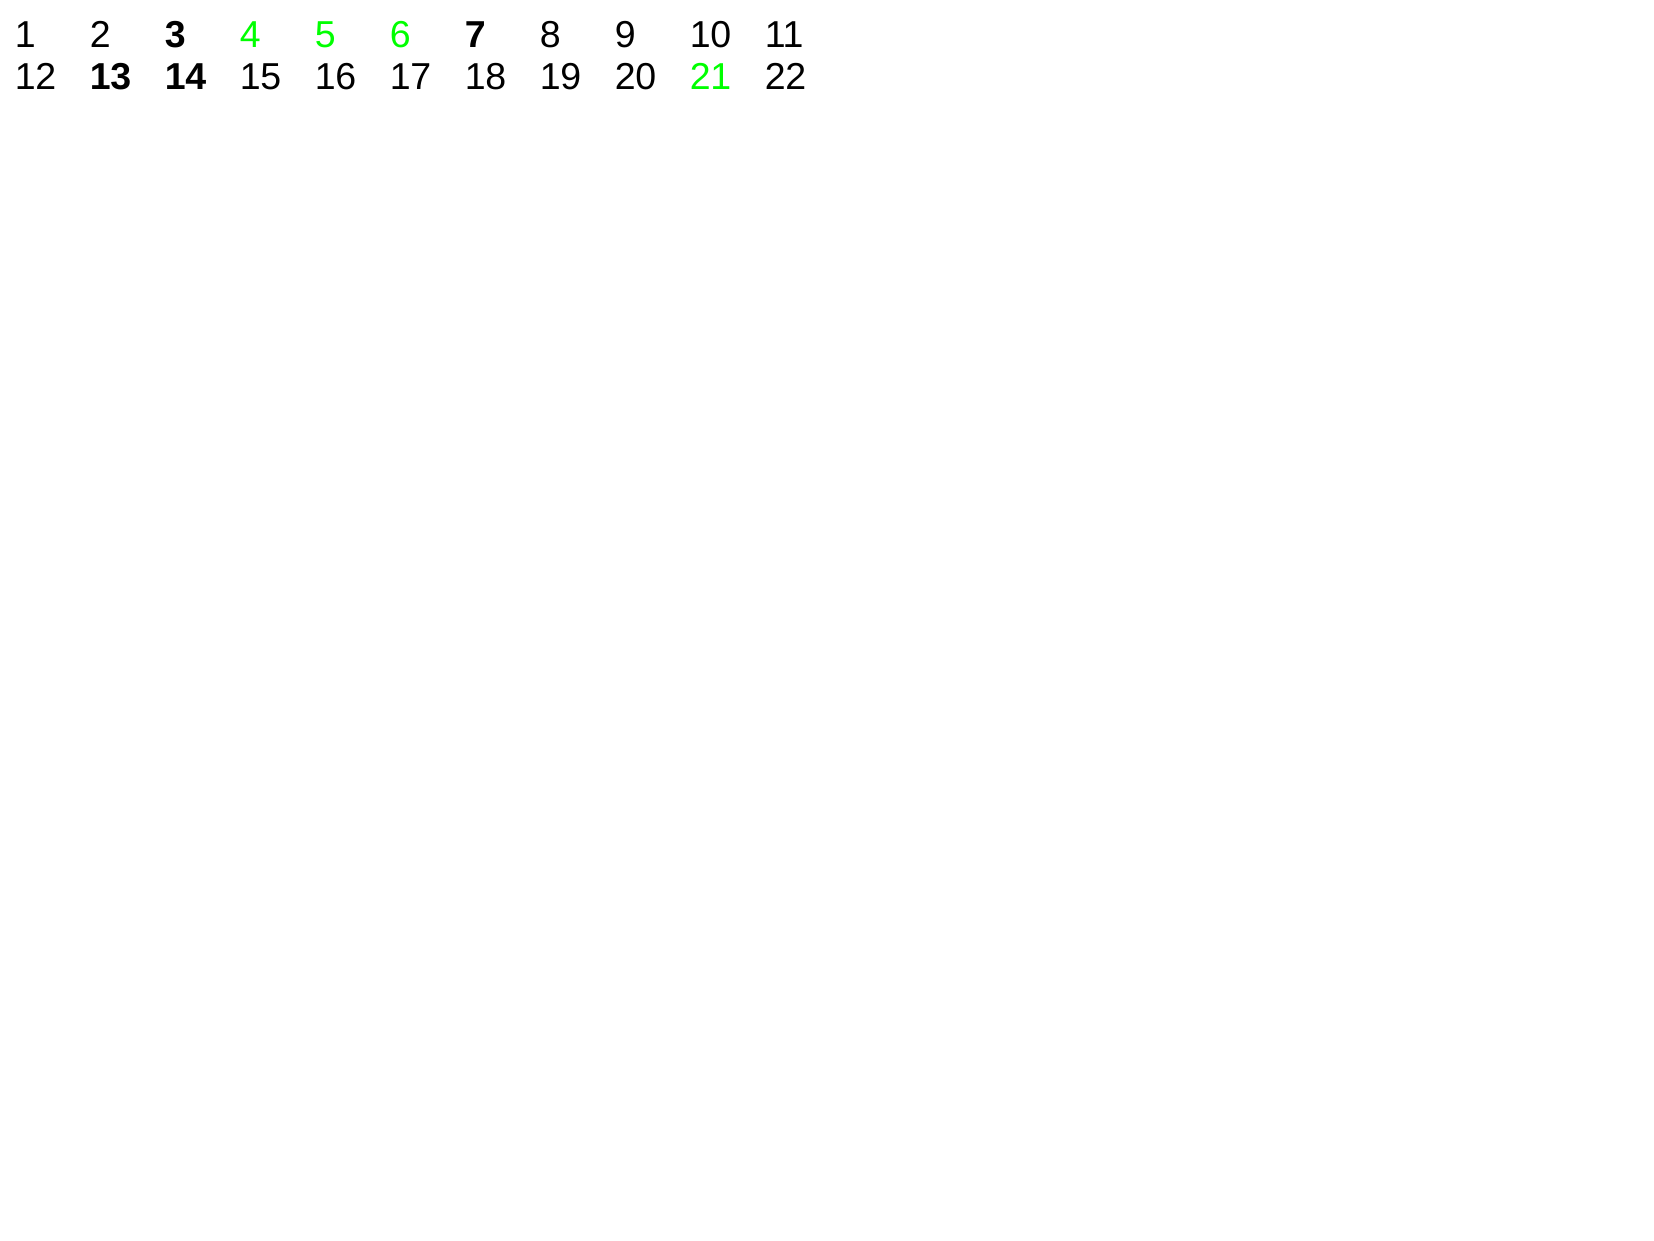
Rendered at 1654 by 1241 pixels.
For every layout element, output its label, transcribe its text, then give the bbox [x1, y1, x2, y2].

text_box 1 2 3 4 5 6 7 8 9 10 11 12 13 14 15 16 17 18 19 20 21 22 [0, 6, 841, 106]
